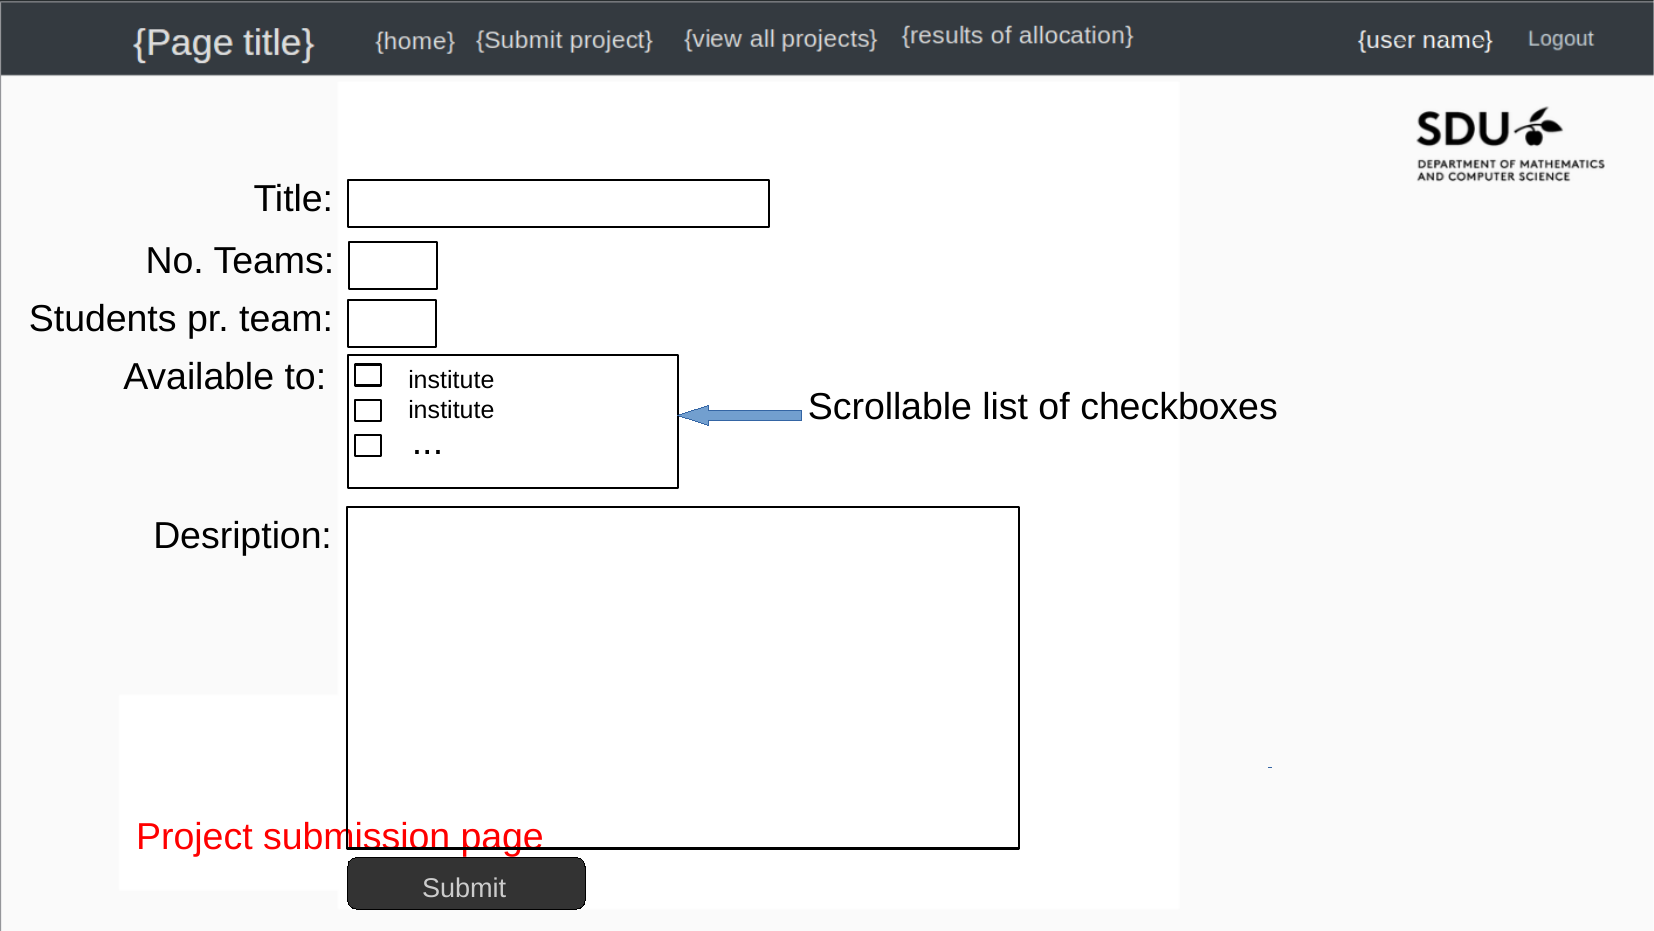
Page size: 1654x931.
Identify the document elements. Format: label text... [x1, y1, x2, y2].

text_box Available to: [108, 348, 342, 405]
text_box Desription: [138, 506, 347, 564]
text_box [677, 405, 802, 426]
text_box Title: [238, 169, 349, 227]
text_box Students pr. team: [14, 290, 349, 348]
text_box Project submission page [348, 808, 559, 847]
text_box Submit [407, 865, 521, 911]
text_box Project submission page [121, 808, 559, 866]
text_box [347, 857, 586, 910]
text_box No. Teams: [130, 231, 350, 289]
text_box Scrollable list of checkboxes [793, 378, 1293, 436]
text_box ... [397, 413, 459, 470]
picture [0, 0, 1654, 931]
text_box institute [393, 358, 510, 388]
text_box institute [393, 388, 510, 432]
